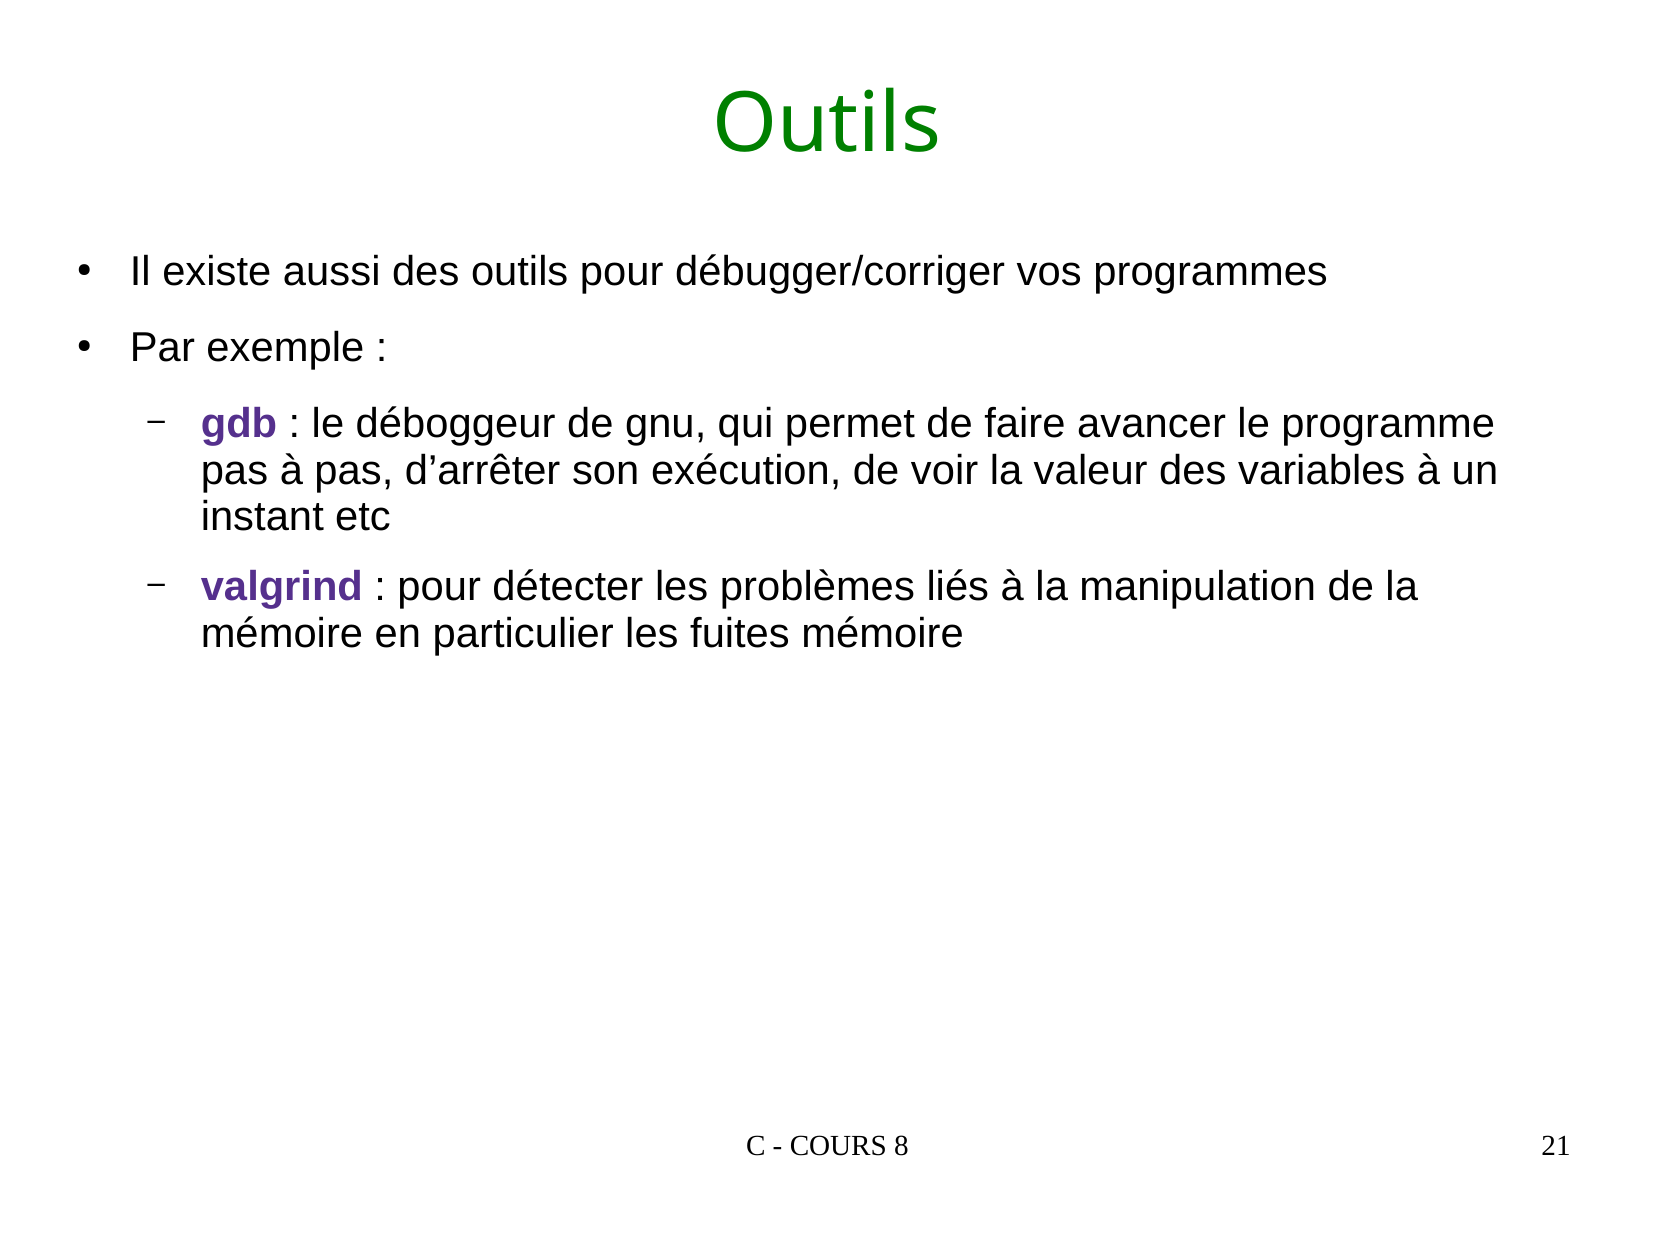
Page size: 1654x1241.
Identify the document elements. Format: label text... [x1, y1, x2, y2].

title Outils [82, 49, 1571, 189]
list Il existe aussi des outils pour débugger/corriger vos programmes Par exemple : gdb : le déboggeur de gnu, qui permet de faire avancer le programme pas à pas, d’arrêter son exécution, de voir la valeur des variables à un instant etc valgrind : pour détecter les problèmes liés à la manipulation de la mémoire en particulier les fuites mémoire [59, 248, 1548, 1063]
